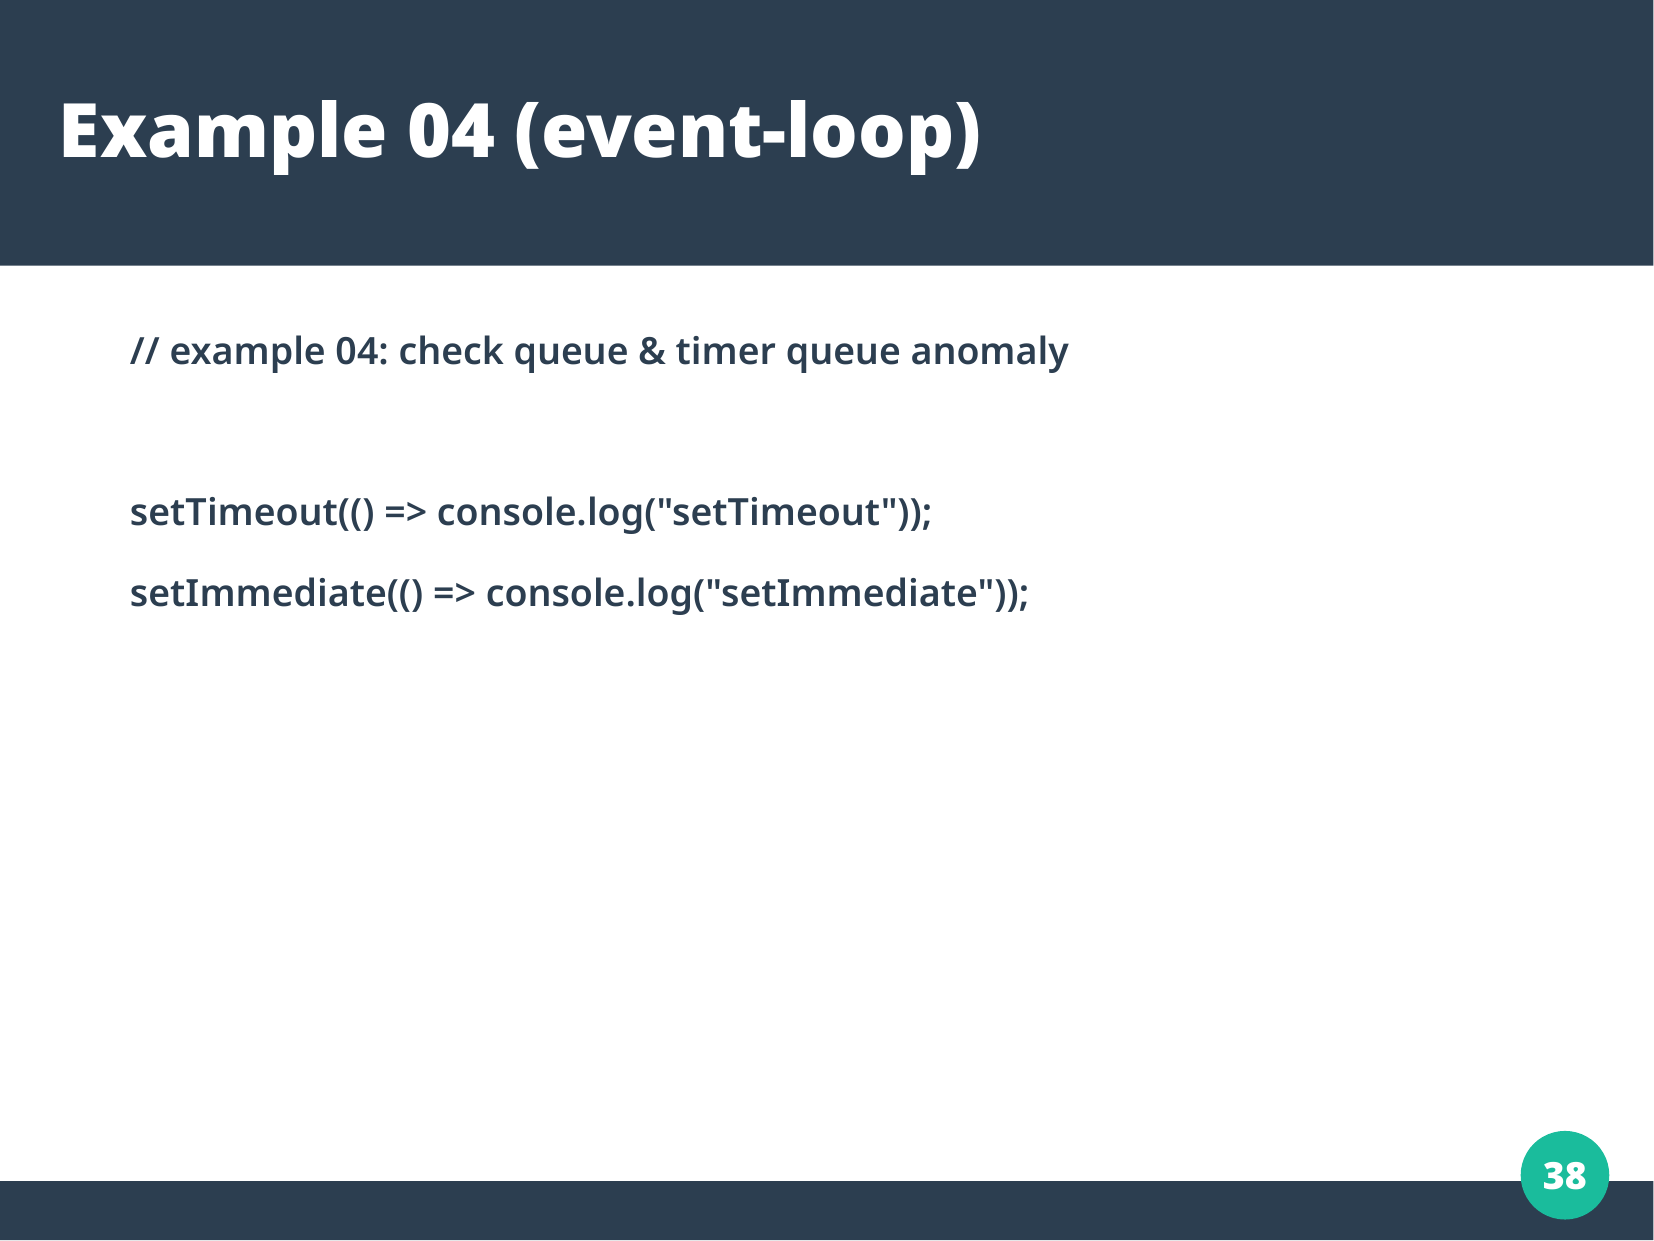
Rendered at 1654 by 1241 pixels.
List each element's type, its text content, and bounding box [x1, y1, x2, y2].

list // example 04: check queue & timer queue anomaly setTimeout(() => console.log("setTimeout")); setImmediate(() => console.log("setImmediate")); [59, 324, 1595, 1152]
title Example 04 (event-loop) [59, 49, 1595, 207]
